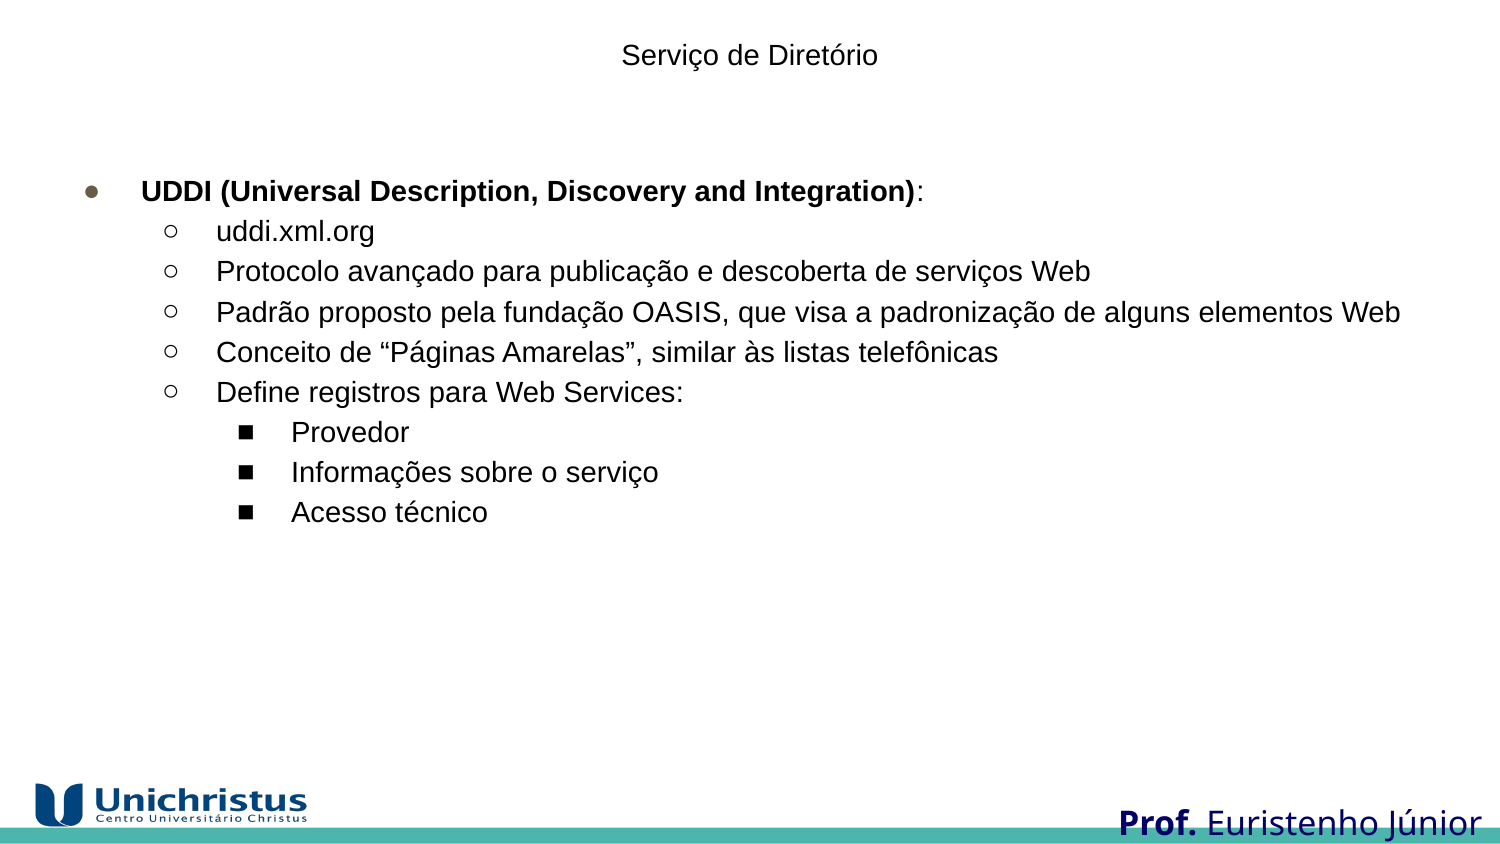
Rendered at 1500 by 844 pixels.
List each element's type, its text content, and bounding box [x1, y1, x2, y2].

picture [31, 781, 311, 828]
list UDDI (Universal Description, Discovery and Integration): uddi.xml.org Protocolo avançado para publicação e descoberta de serviços Web Padrão proposto pela fundação OASIS, que visa a padronização de alguns elementos Web Conceito de “Páginas Amarelas”, similar às listas telefônicas Define registros para Web Services: Provedor Informações sobre o serviço Acesso técnico [51, 152, 1449, 750]
title Serviço de Diretório [51, 20, 1449, 137]
text_box Prof. Euristenho Júnior [1103, 791, 1500, 844]
